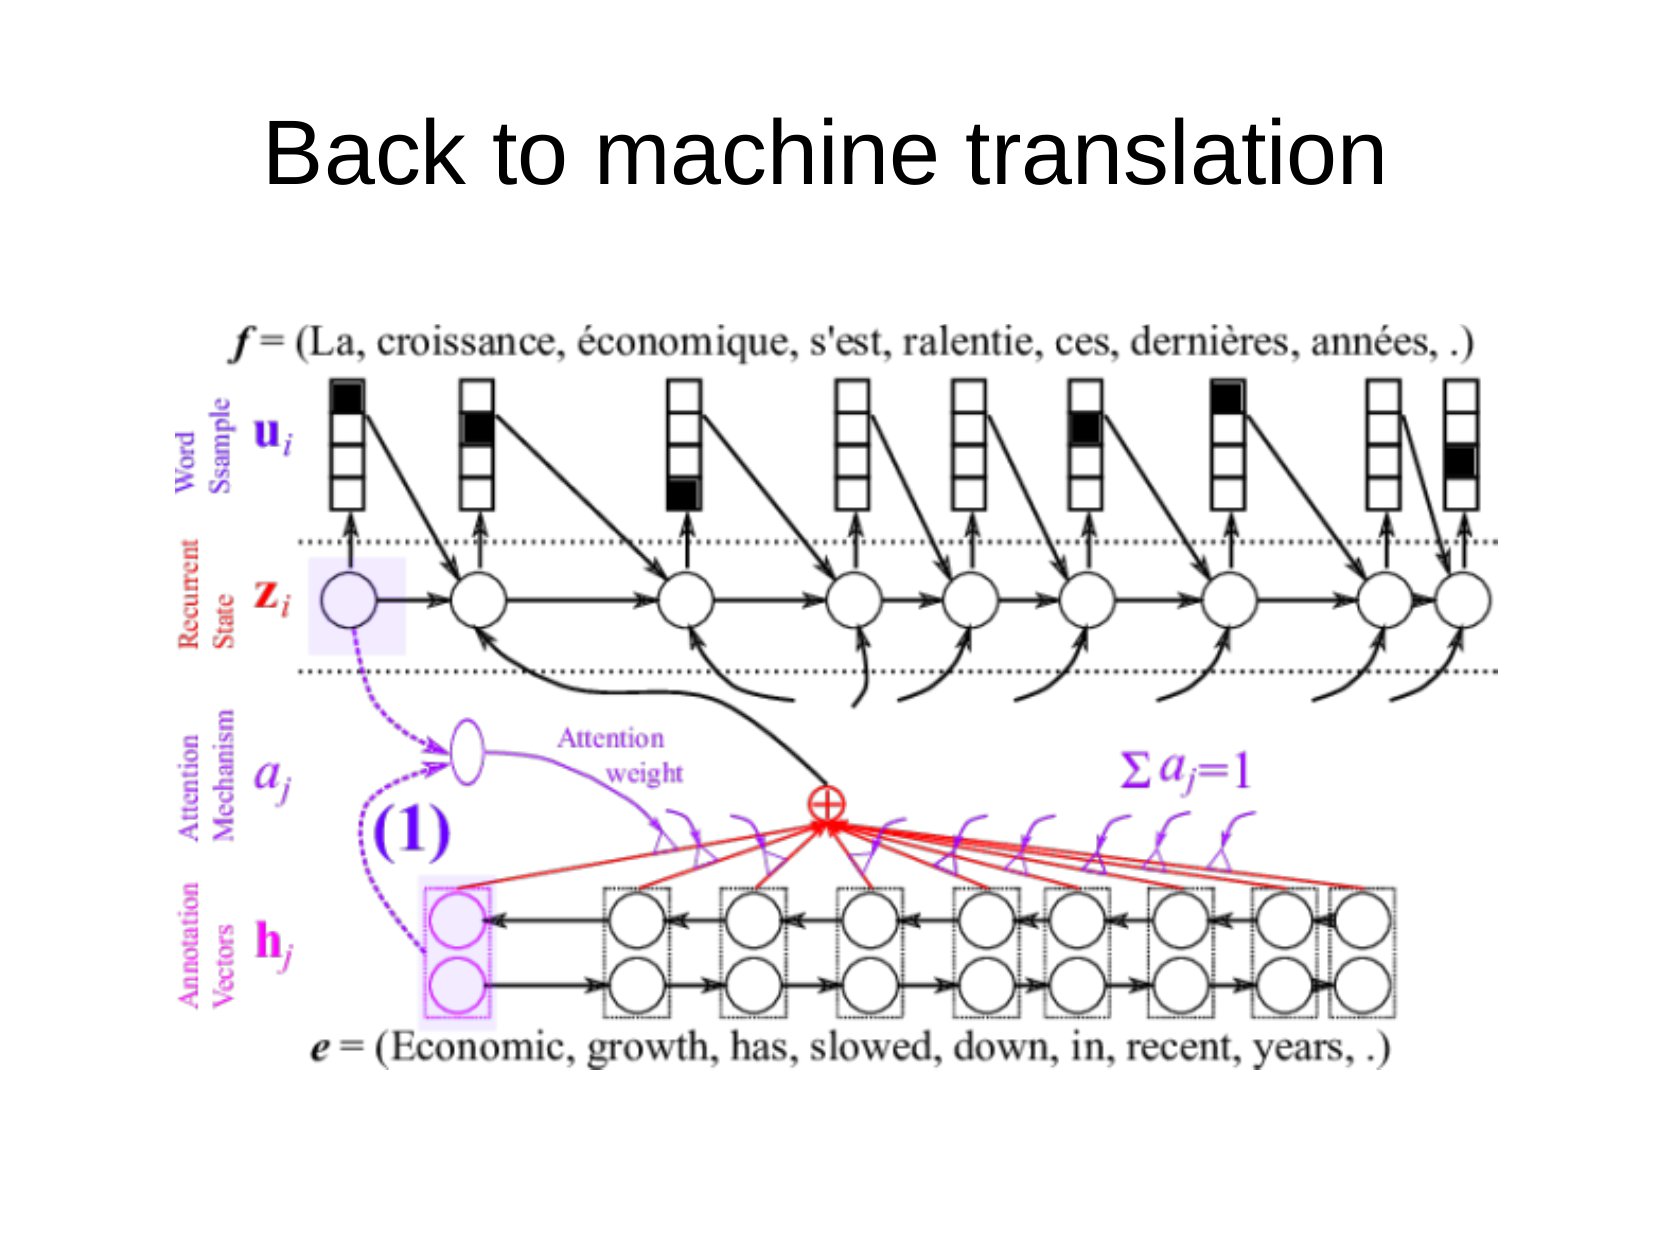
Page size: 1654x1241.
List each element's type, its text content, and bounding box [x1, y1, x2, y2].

picture [175, 324, 1498, 1070]
title Back to machine translation [82, 49, 1571, 257]
